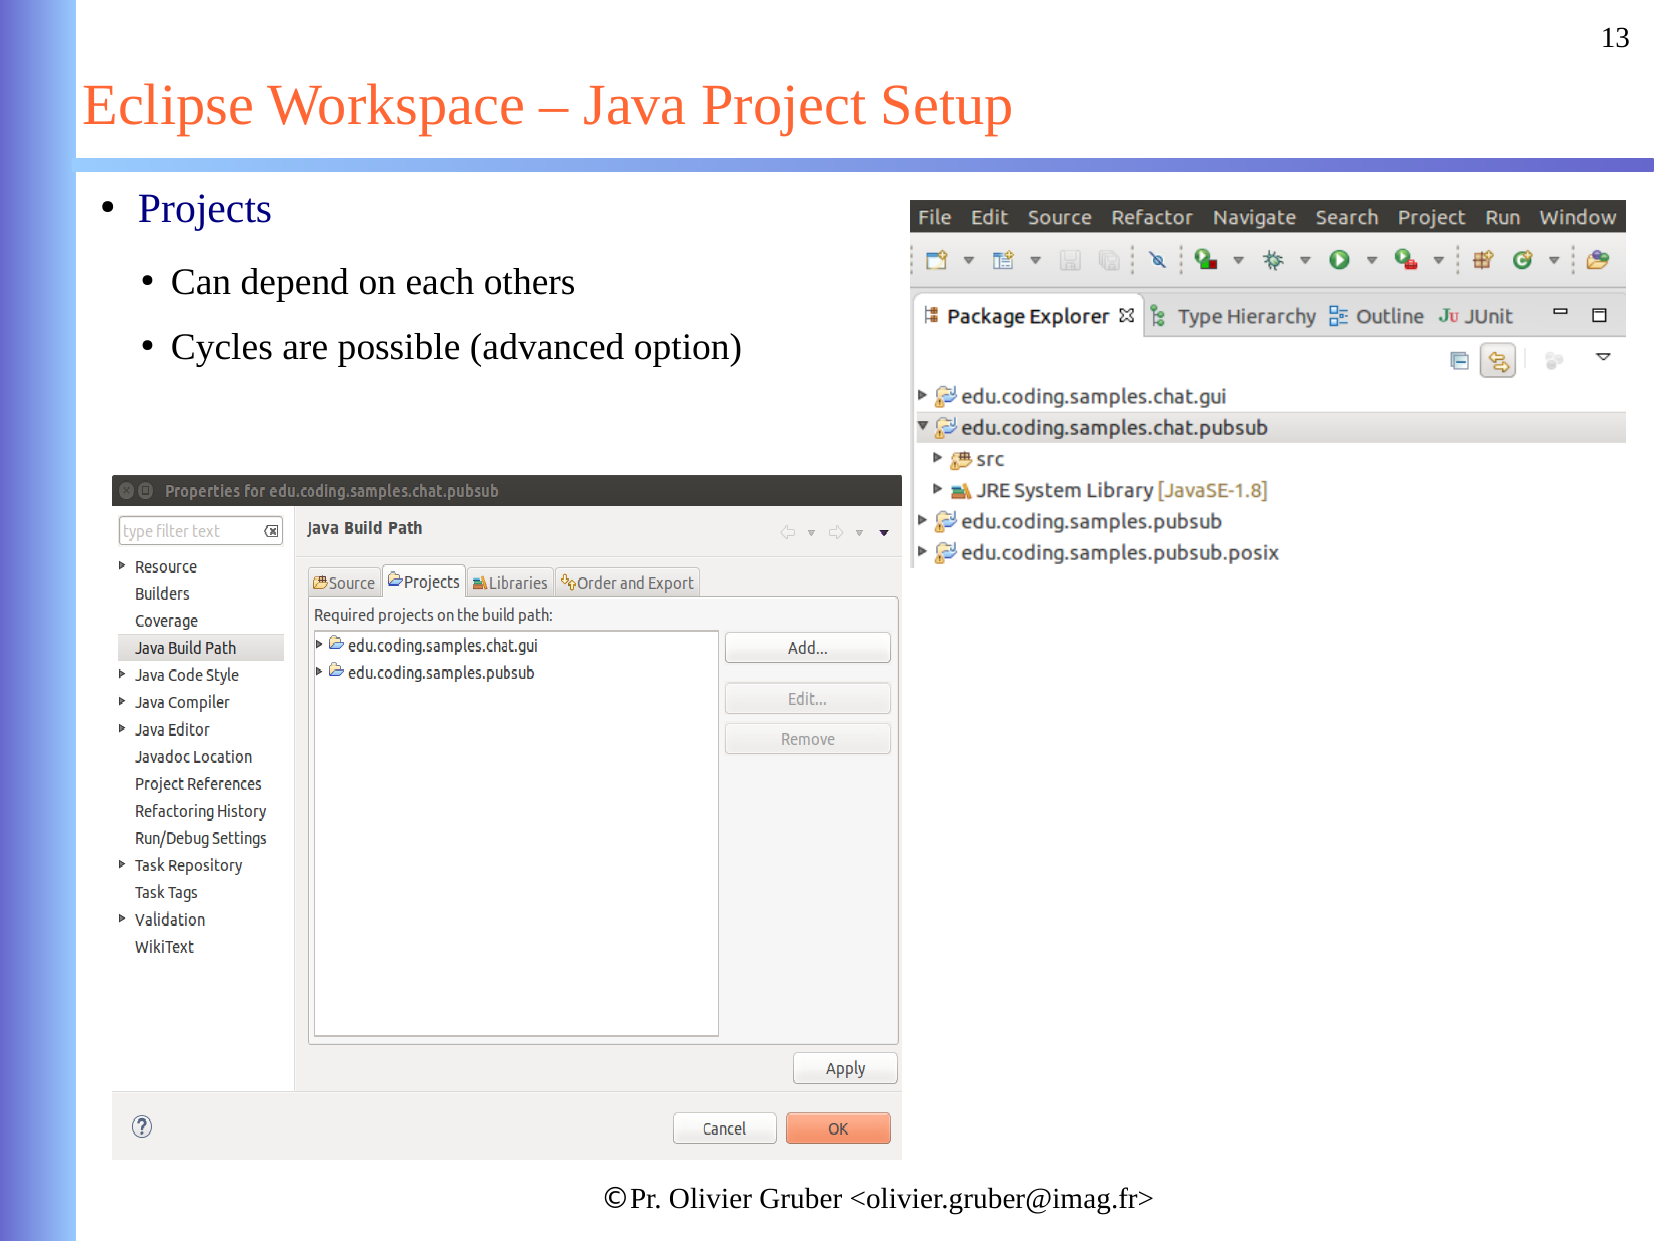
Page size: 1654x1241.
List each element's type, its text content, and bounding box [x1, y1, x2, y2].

picture [910, 200, 1626, 568]
list Projects Can depend on each others Cycles are possible (advanced option) [82, 185, 1571, 1129]
title Eclipse Workspace – Java Project Setup [82, 49, 1571, 161]
picture [112, 475, 902, 1160]
